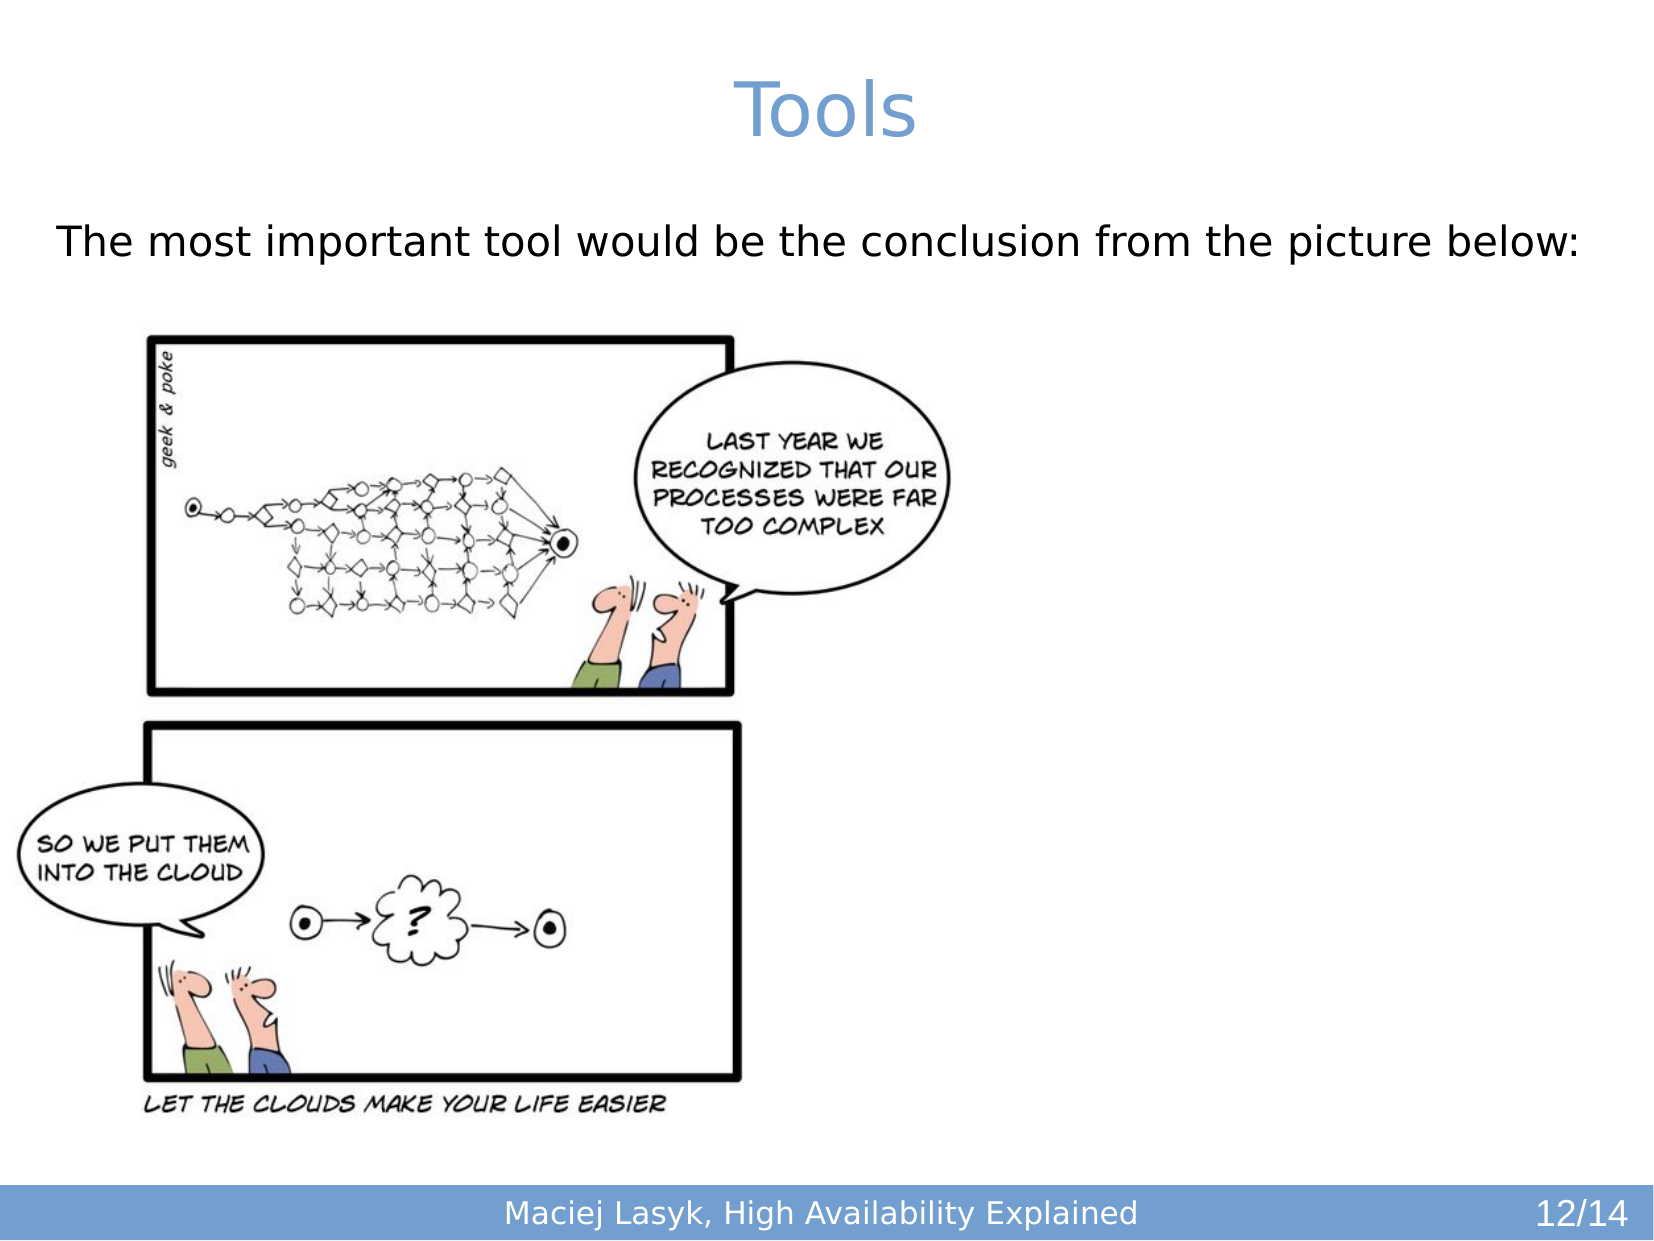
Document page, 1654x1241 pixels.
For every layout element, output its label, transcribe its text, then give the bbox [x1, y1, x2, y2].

text_box [1644, 1185, 1654, 1241]
text_box [0, 1185, 1509, 1241]
picture [0, 74, 1006, 1185]
text_box Tools [719, 60, 934, 163]
text_box Maciej Lasyk, High Availability Explained [489, 1188, 1165, 1240]
text_box The most important tool would be the conclusion from the picture below: [41, 210, 1613, 274]
text_box 12/14 [1509, 1185, 1644, 1241]
